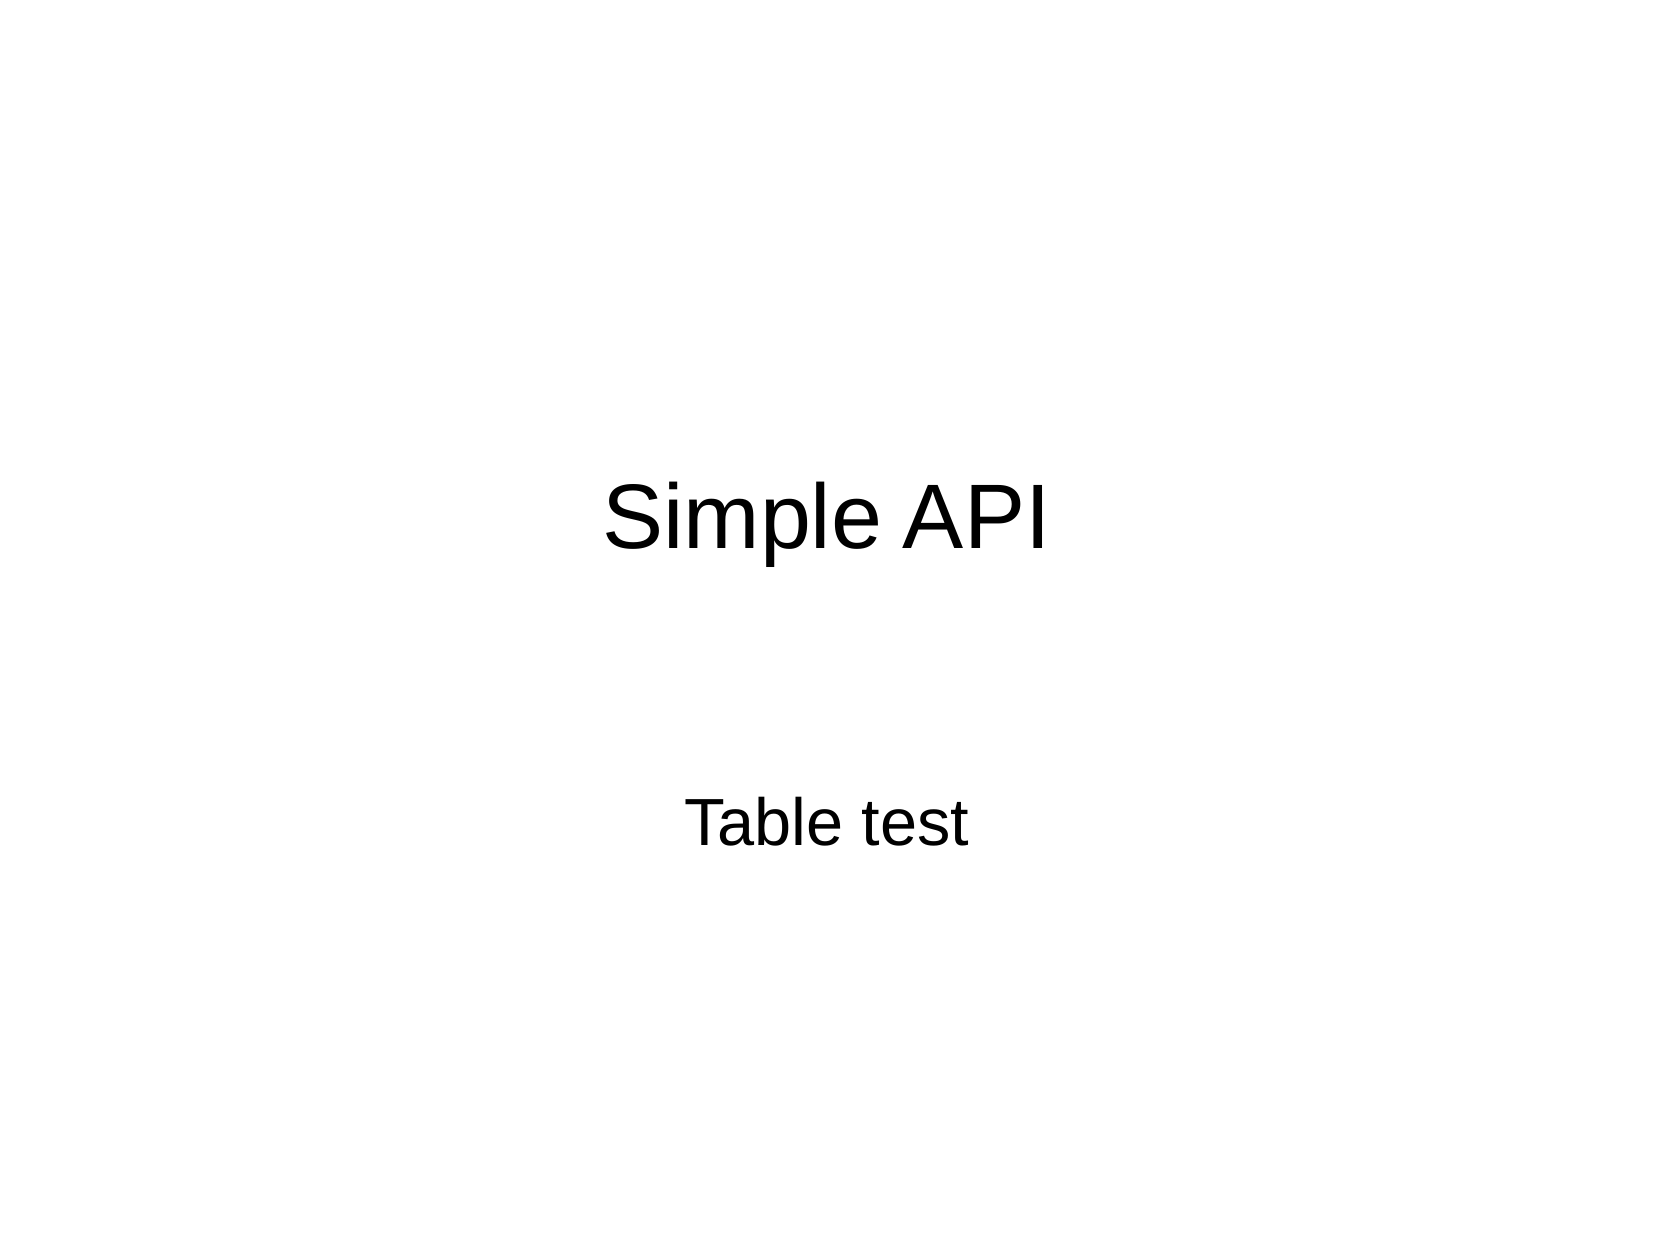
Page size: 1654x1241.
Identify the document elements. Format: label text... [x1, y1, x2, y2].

subtitle Table test [247, 708, 1407, 1010]
title Simple API [122, 391, 1531, 642]
